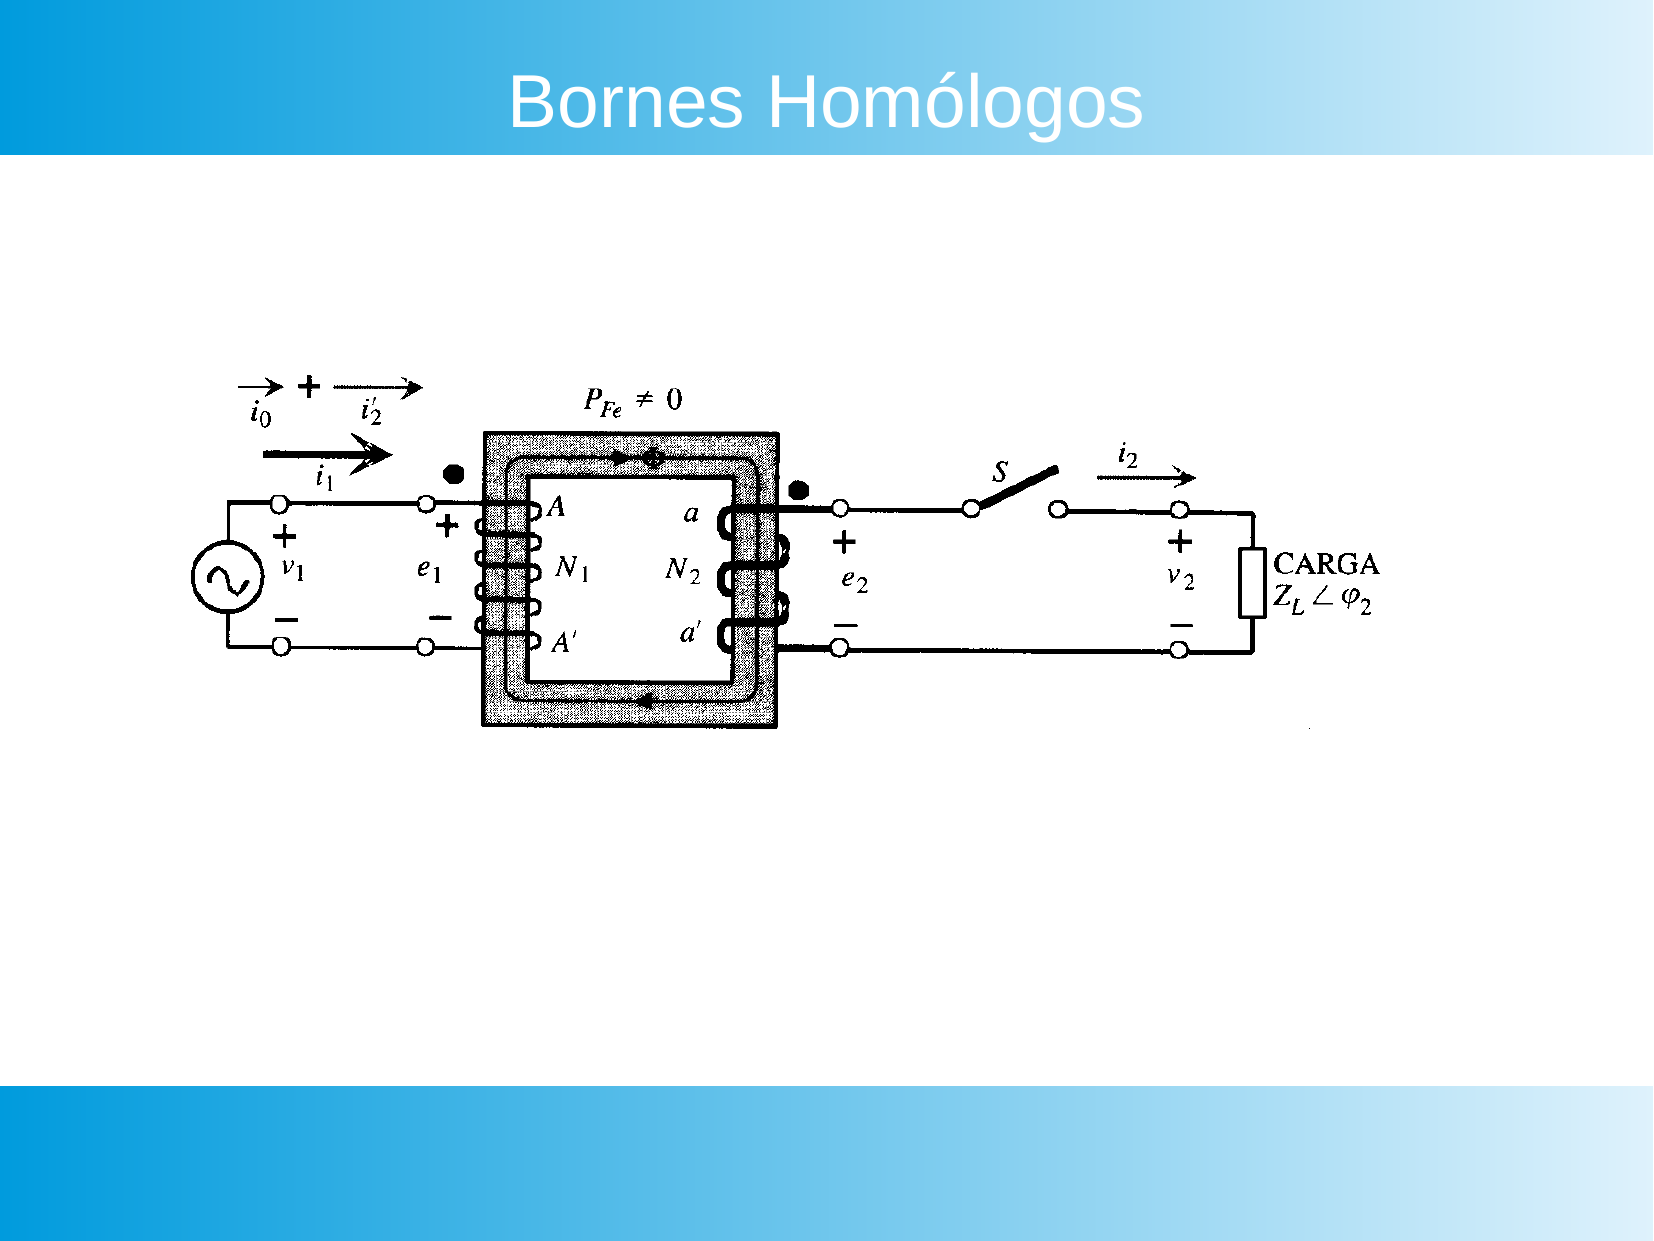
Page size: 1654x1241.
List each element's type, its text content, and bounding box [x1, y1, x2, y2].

picture [160, 324, 1406, 756]
title Bornes Homólogos [82, 49, 1571, 154]
